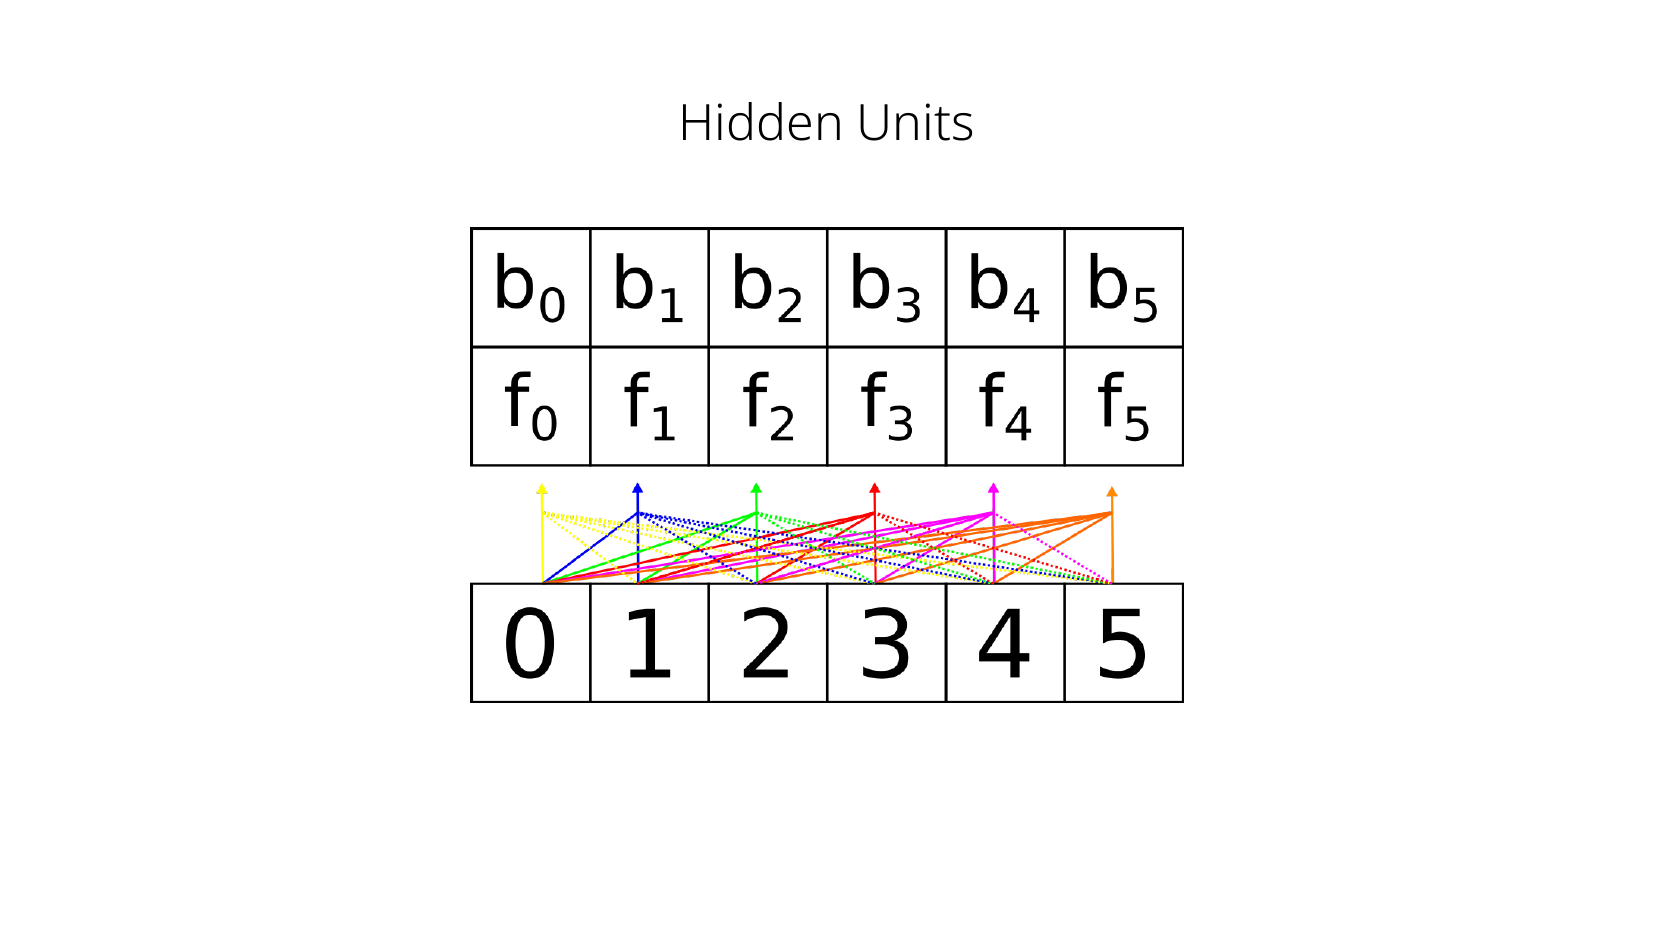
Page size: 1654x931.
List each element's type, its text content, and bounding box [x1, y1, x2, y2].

text_box Hidden Units [359, 87, 1295, 273]
picture [470, 273, 1184, 703]
